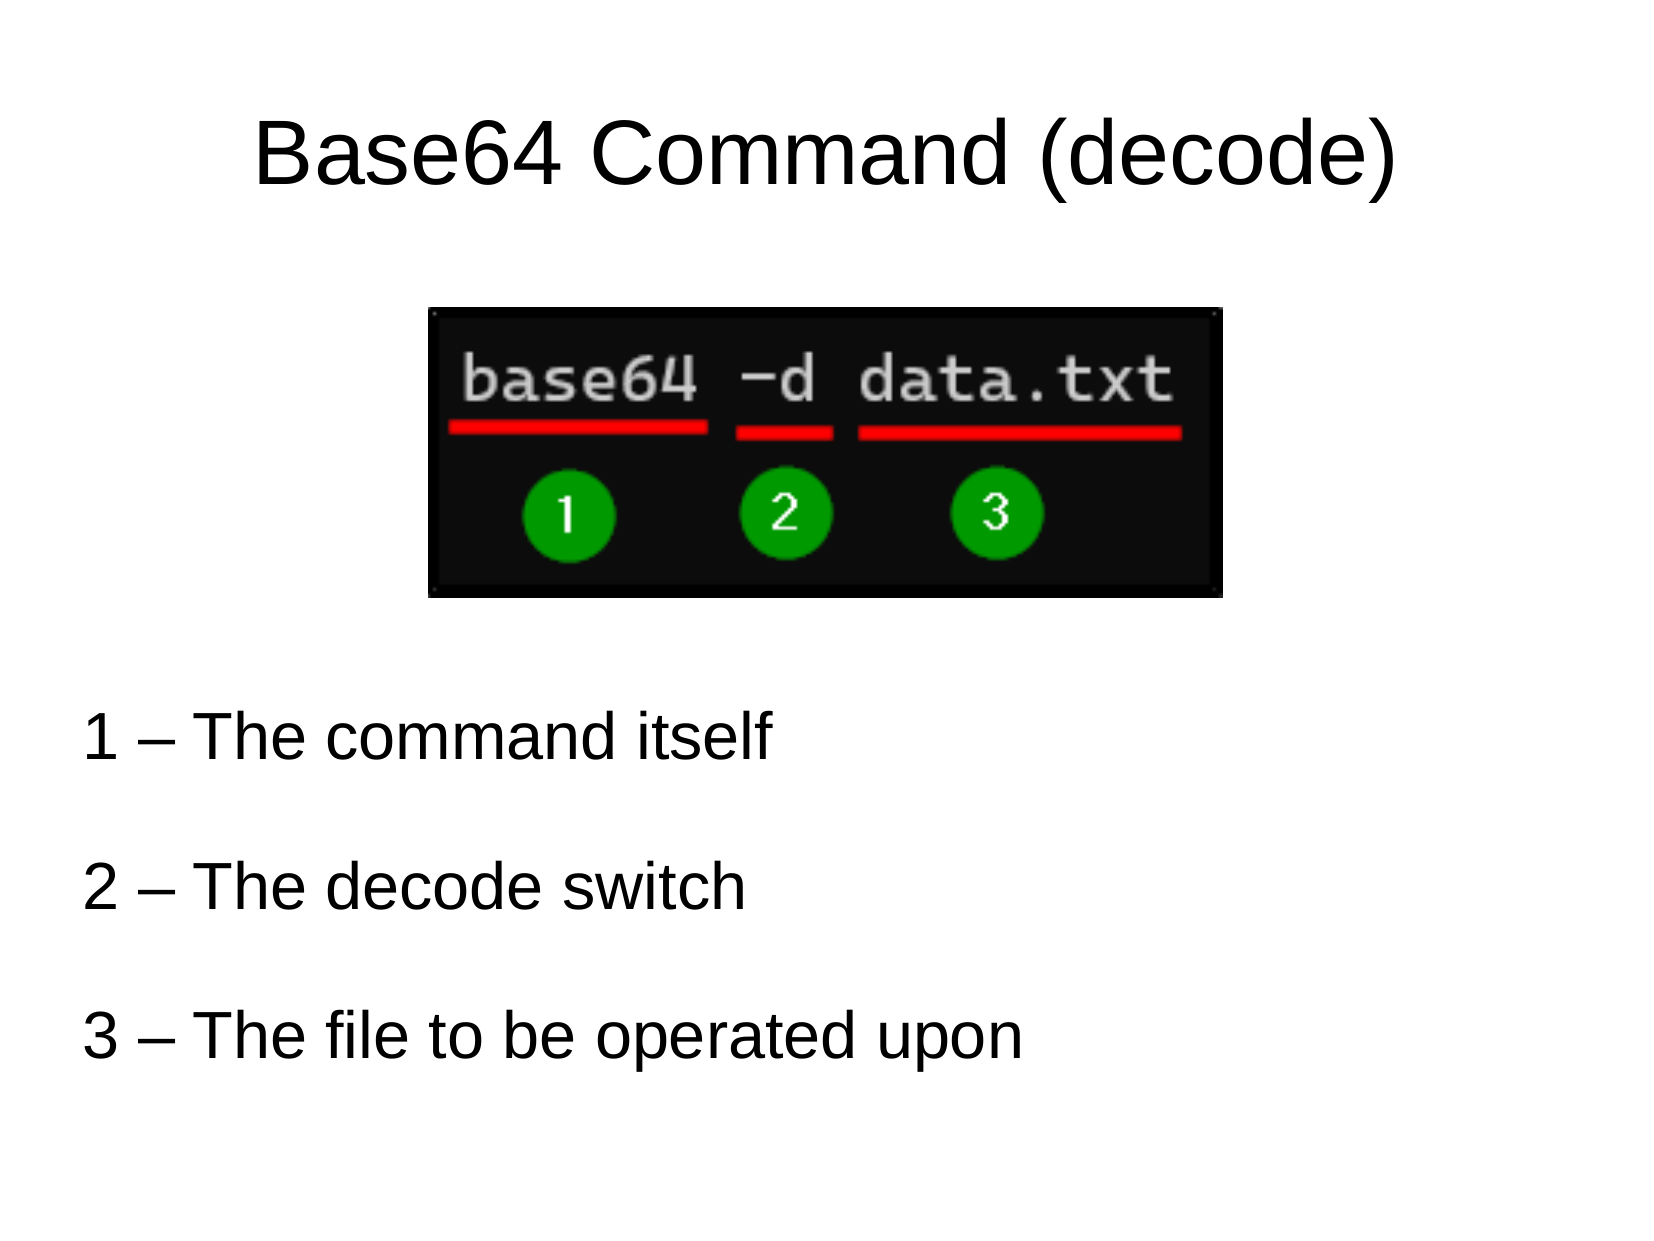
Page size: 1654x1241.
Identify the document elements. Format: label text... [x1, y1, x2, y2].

picture [428, 307, 1223, 598]
subtitle 1 – The command itself 2 – The decode switch 3 – The file to be operated upon [82, 290, 1571, 1109]
title Base64 Command (decode) [82, 49, 1571, 257]
